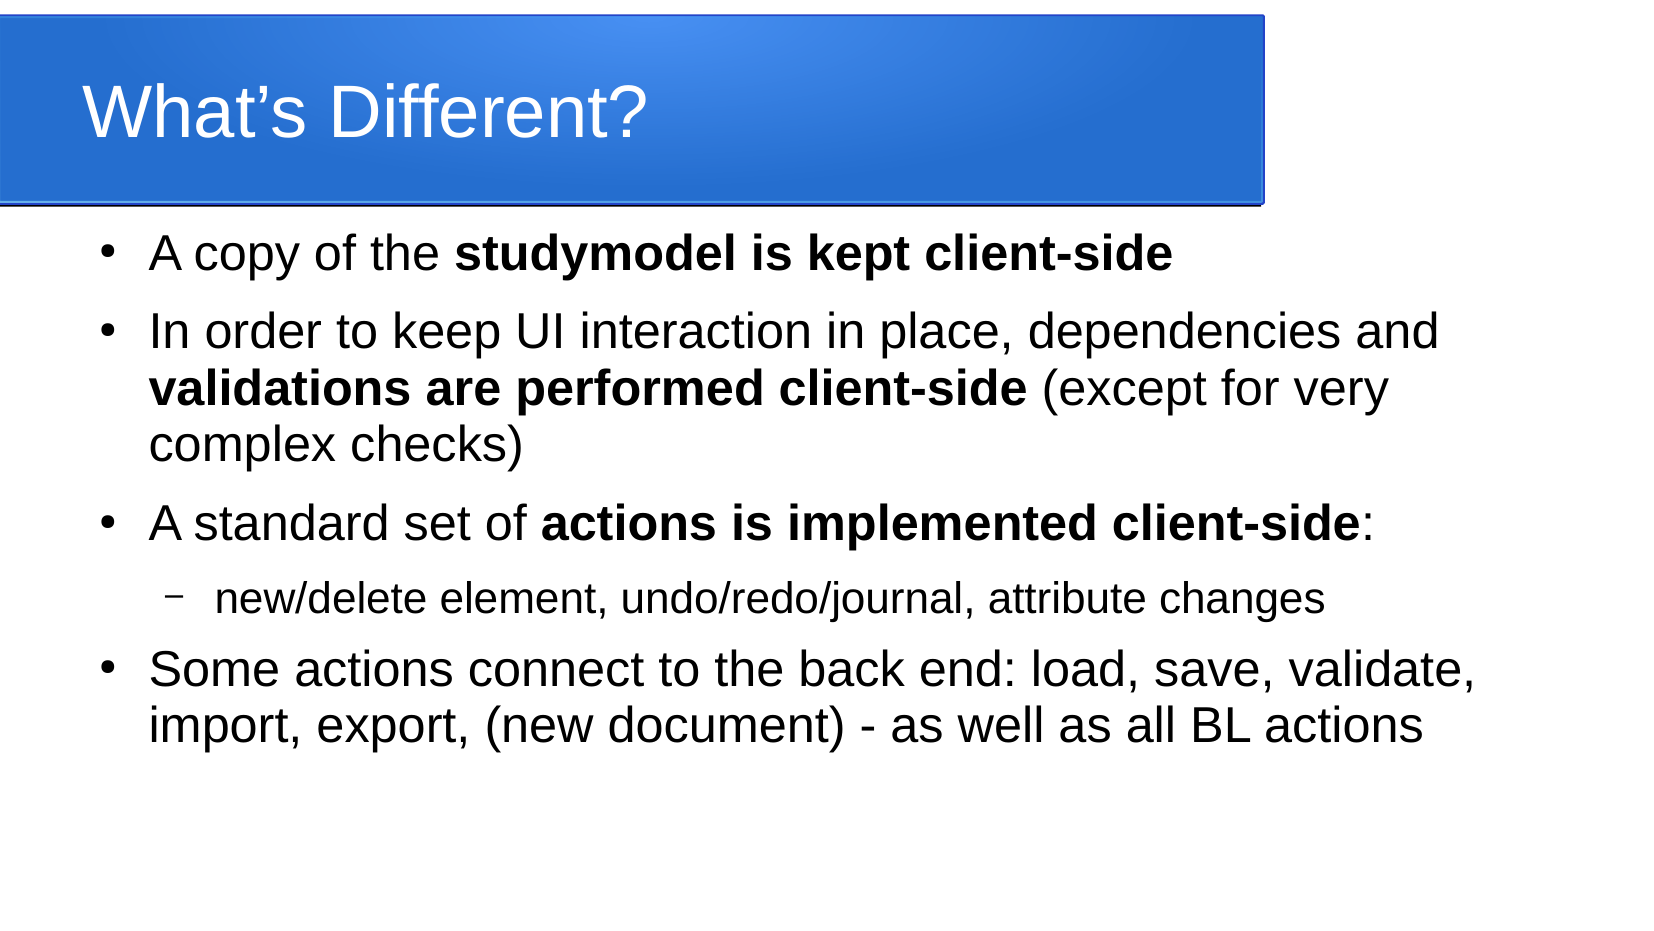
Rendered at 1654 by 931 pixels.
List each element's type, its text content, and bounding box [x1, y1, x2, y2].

title What’s Different? [82, 35, 1235, 189]
list A copy of the studymodel is kept client-side In order to keep UI interaction in place, dependencies and validations are performed client-side (except for very complex checks) A standard set of actions is implemented client-side: new/delete element, undo/redo/journal, attribute changes Some actions connect to the back end: load, save, validate, import, export, (new document) - as well as all BL actions [82, 224, 1571, 764]
